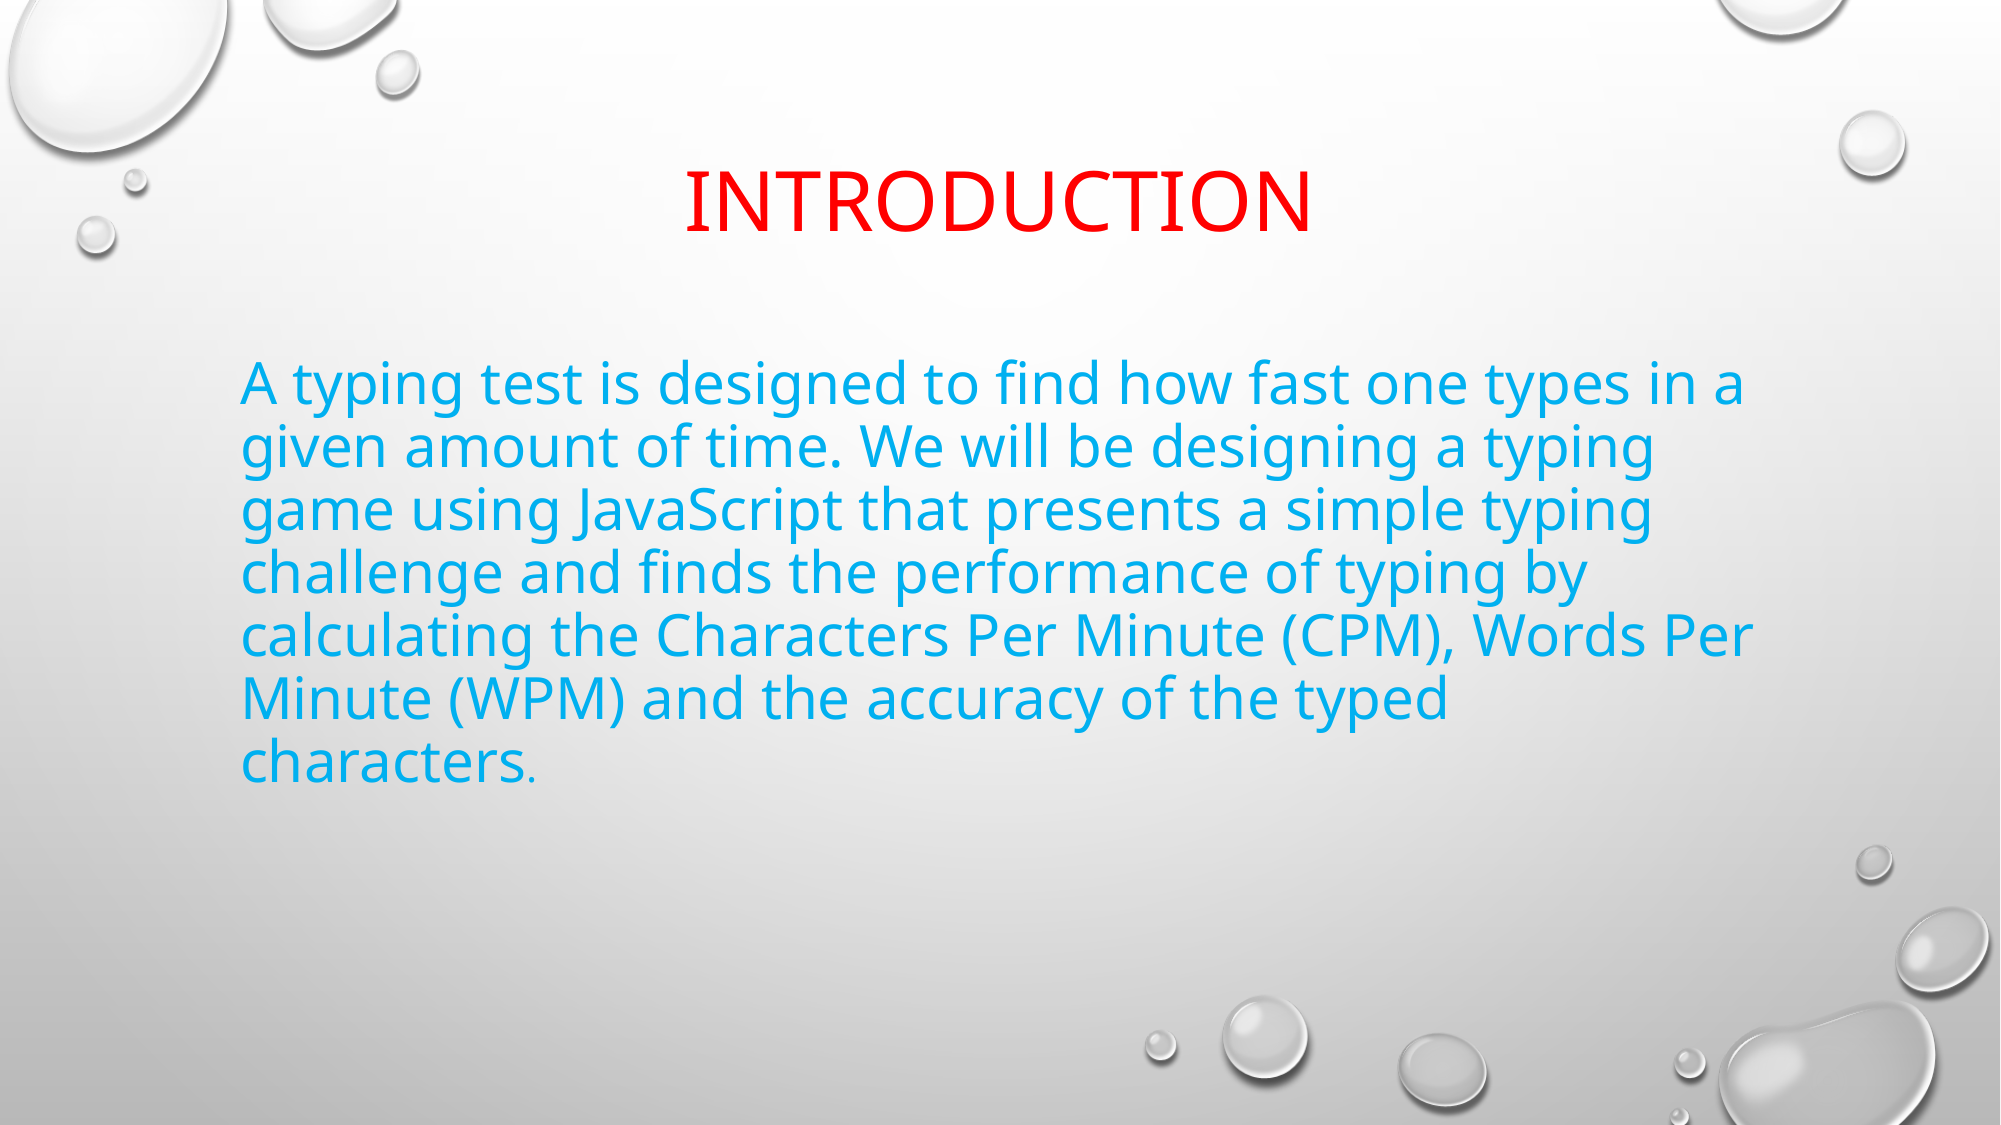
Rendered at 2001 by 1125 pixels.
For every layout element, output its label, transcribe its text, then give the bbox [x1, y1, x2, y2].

text_box A typing test is designed to find how fast one types in a given amount of time. We will be designing a typing game using JavaScript that presents a simple typing challenge and finds the performance of typing by calculating the Characters Per Minute (CPM), Words Per Minute (WPM) and the accuracy of the typed characters. [224, 346, 1776, 1046]
text_box INTRODUCTION [224, 48, 1776, 258]
